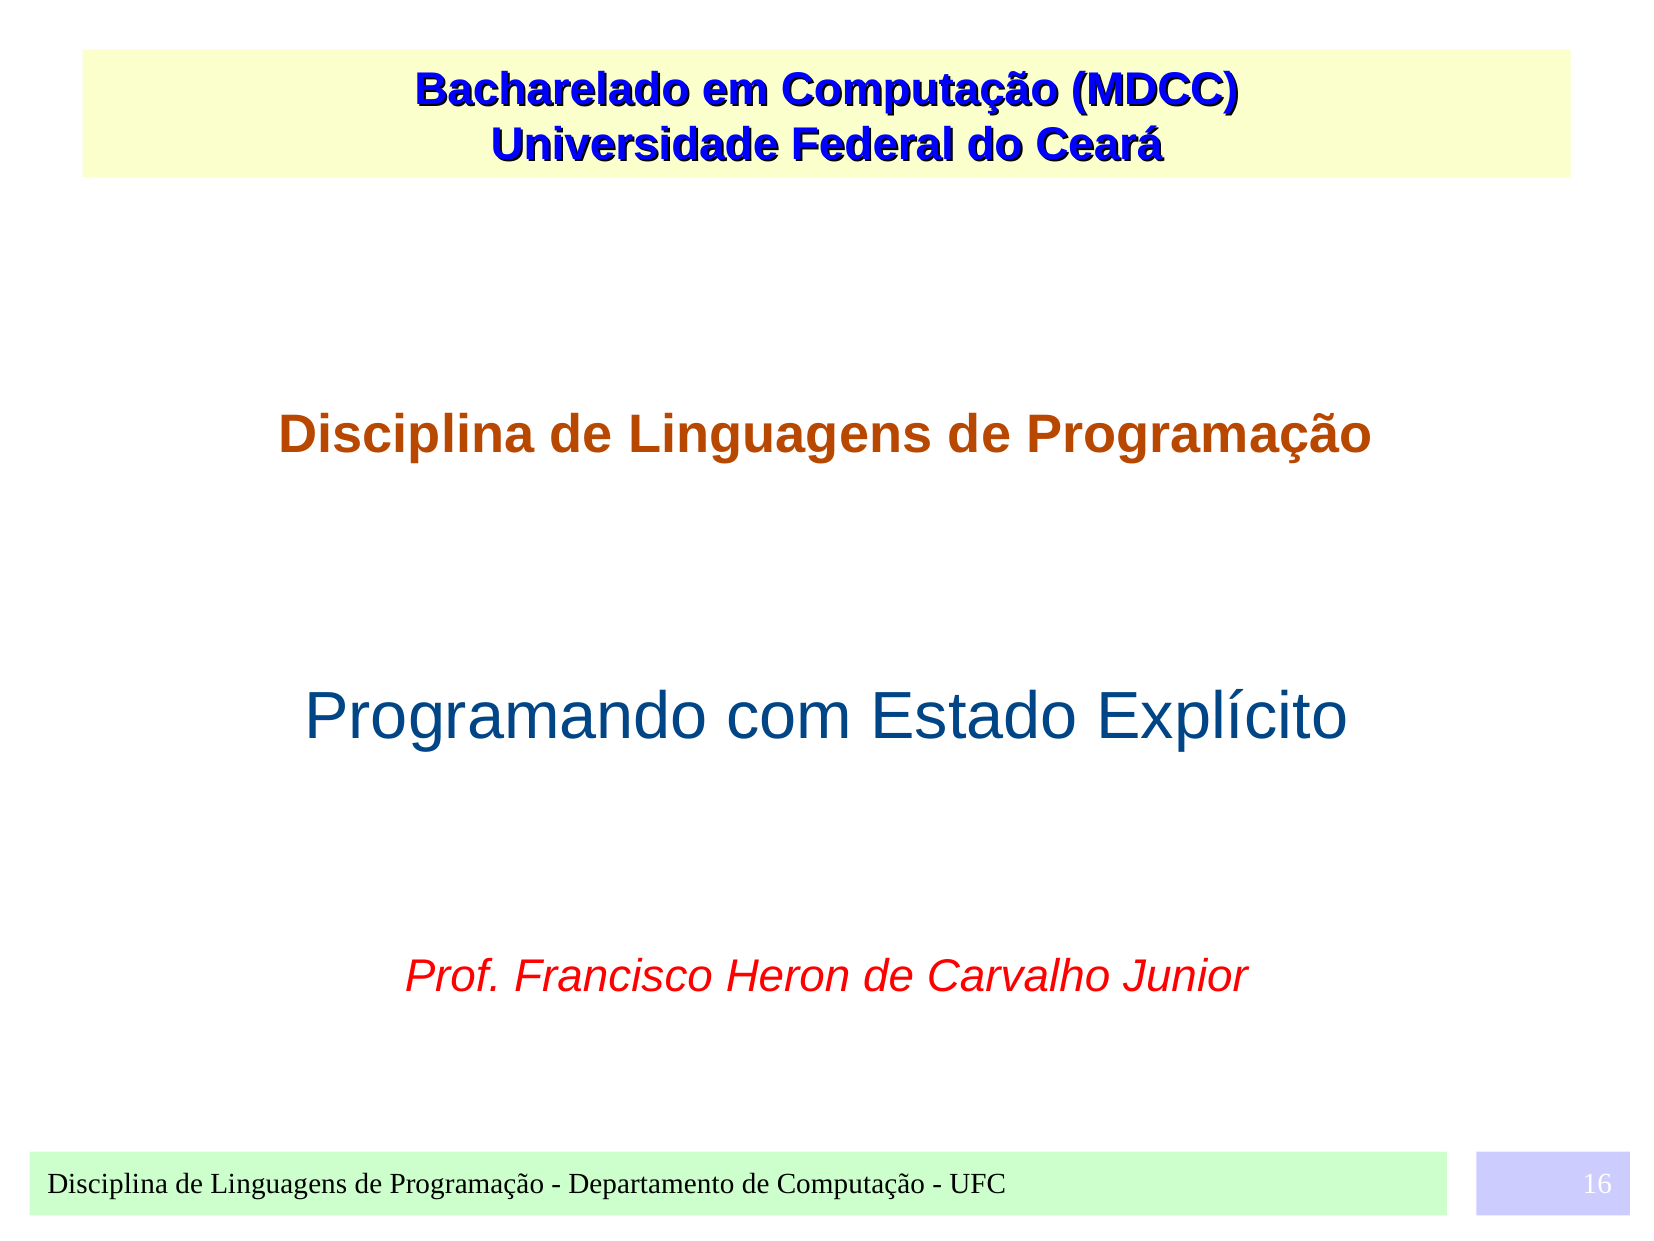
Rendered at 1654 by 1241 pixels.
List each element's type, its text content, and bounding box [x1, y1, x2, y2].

title Bacharelado em Computação (MDCC) Universidade Federal do Ceará [82, 49, 1571, 178]
subtitle Disciplina de Linguagens de Programação Programando com Estado Explícito Prof. Francisco Heron de Carvalho Junior [82, 290, 1571, 1109]
